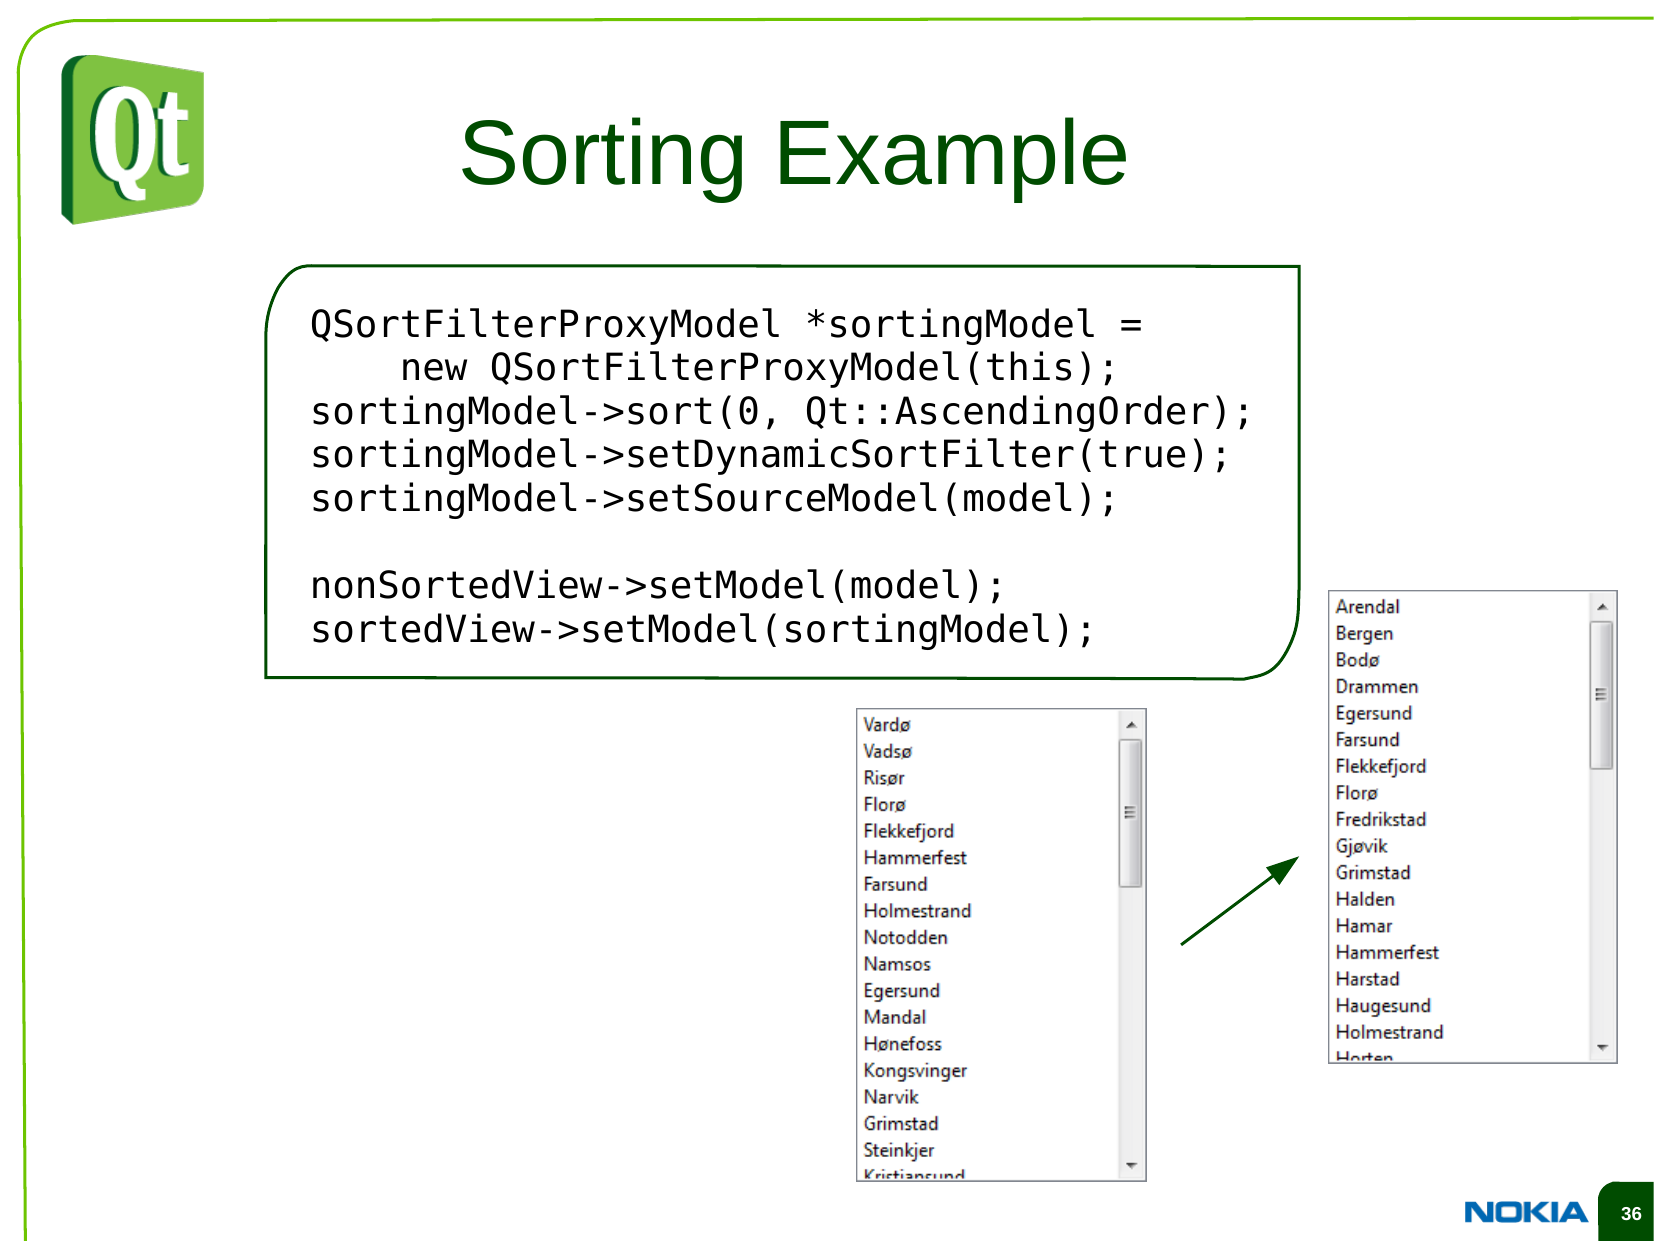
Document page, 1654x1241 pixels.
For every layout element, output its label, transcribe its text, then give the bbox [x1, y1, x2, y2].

text_box QSortFilterProxyModel *sortingModel = new QSortFilterProxyModel(this); sortingModel->sort(0, Qt::AscendingOrder); sortingModel->setDynamicSortFilter(true); sortingModel->setSourceModel(model); nonSortedView->setModel(model); sortedView->setModel(sortingModel); [295, 295, 1297, 659]
picture [856, 708, 1147, 1183]
picture [1328, 590, 1618, 1064]
picture [61, 55, 204, 225]
title Sorting Example [257, 49, 1333, 257]
picture [1465, 1201, 1589, 1223]
